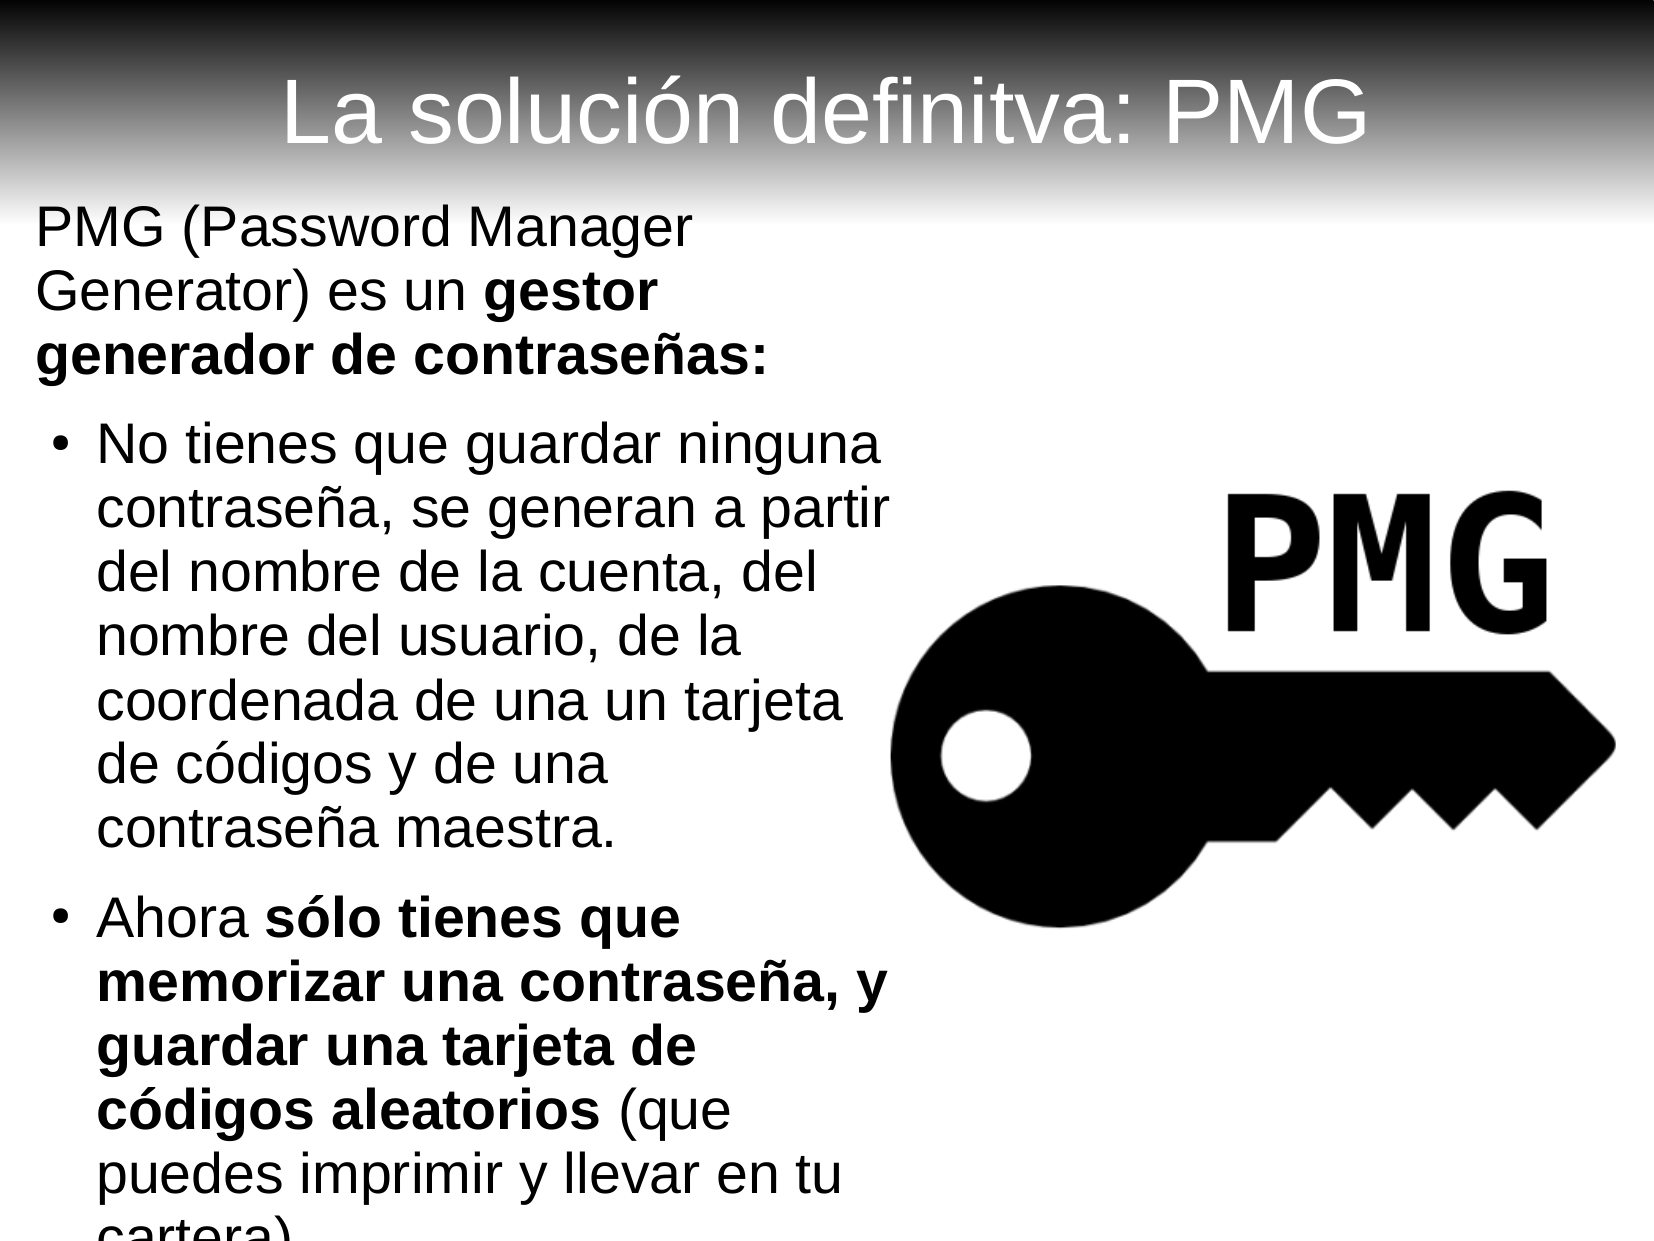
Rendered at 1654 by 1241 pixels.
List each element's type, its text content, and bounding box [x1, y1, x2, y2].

picture [850, 354, 1654, 1161]
list PMG (Password Manager Generator) es un gestor generador de contraseñas: No tienes que guardar ninguna contraseña, se generan a partir del nombre de la cuenta, del nombre del usuario, de la coordenada de una un tarjeta de códigos y de una contraseña maestra. Ahora sólo tienes que memorizar una contraseña, y guardar una tarjeta de códigos aleatorios (que puedes imprimir y llevar en tu cartera) [35, 189, 898, 1241]
title La solución definitva: PMG [0, 0, 1654, 225]
